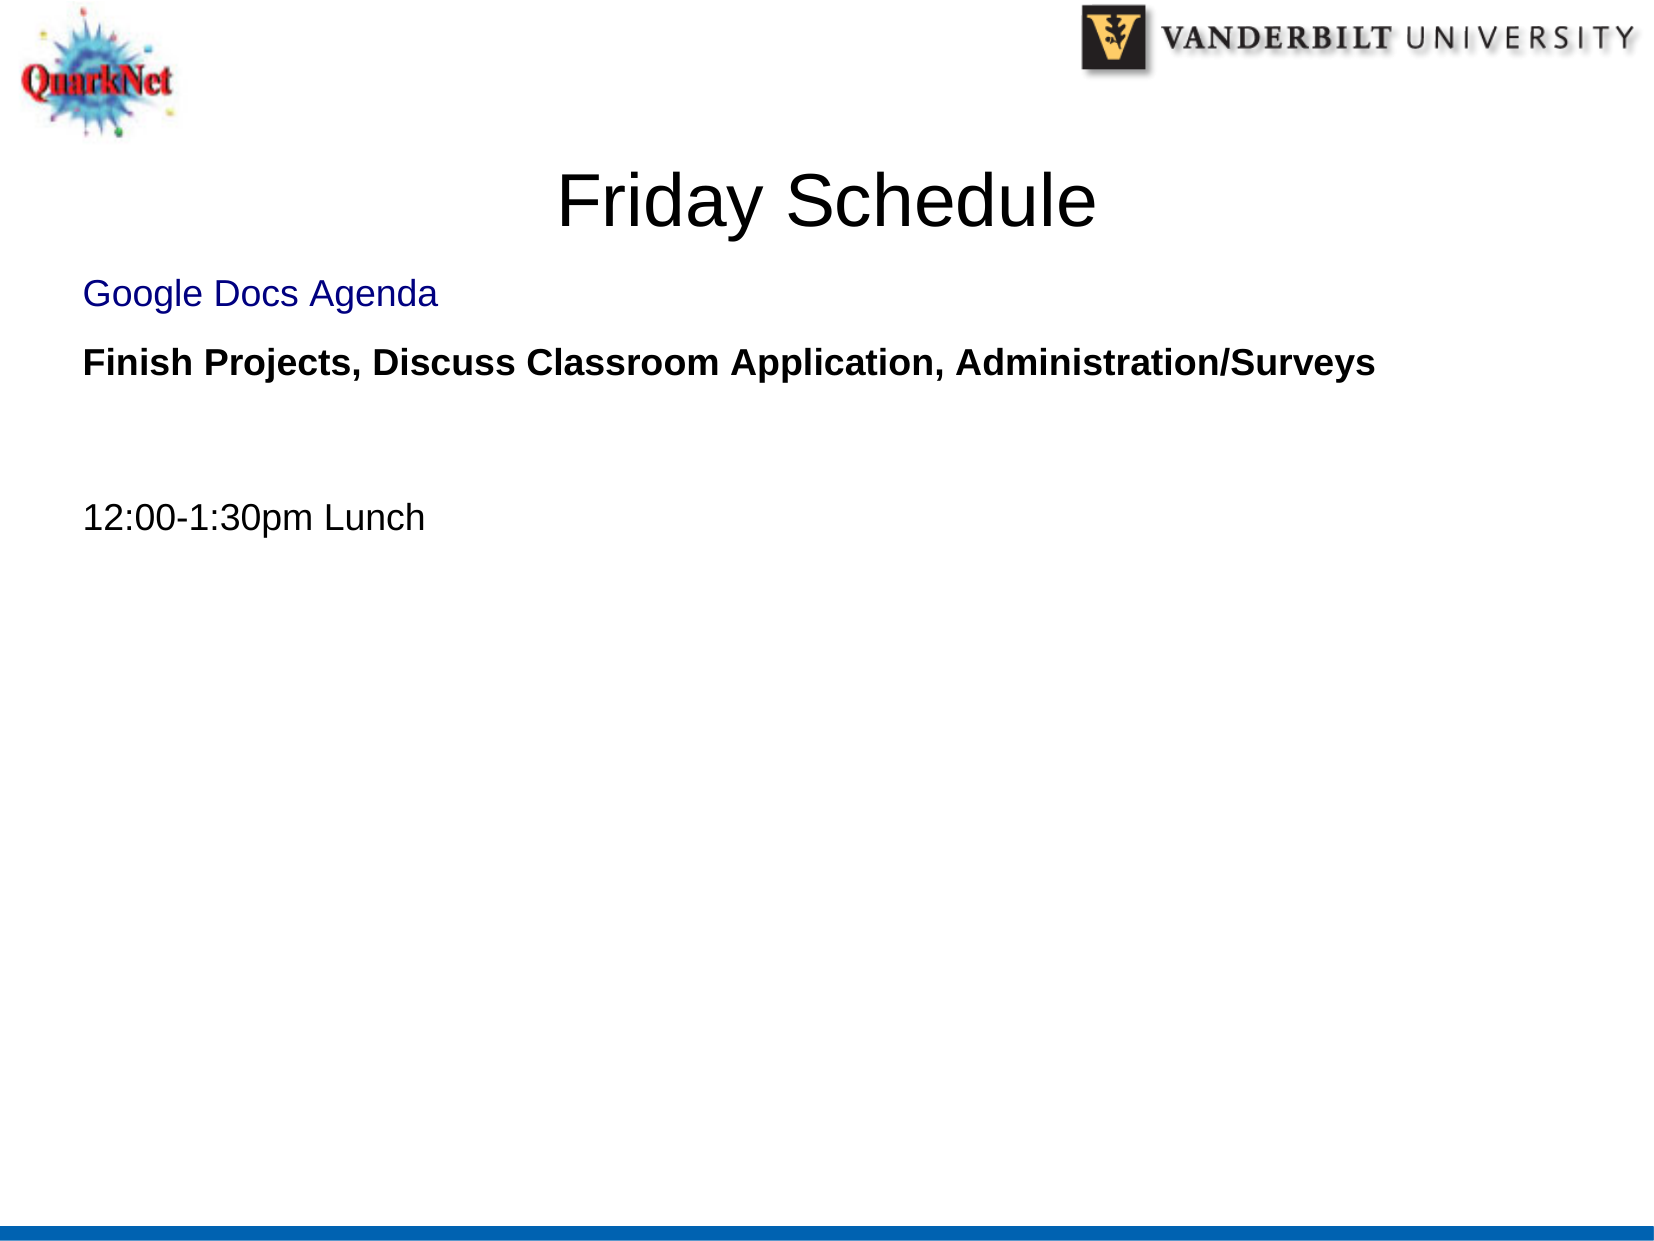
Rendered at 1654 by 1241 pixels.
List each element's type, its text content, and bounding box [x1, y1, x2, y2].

list Google Docs Agenda Finish Projects, Discuss Classroom Application, Administration/Surveys 12:00-1:30pm Lunch [82, 266, 1561, 967]
picture [1078, 1, 1649, 85]
title Friday Schedule [121, 118, 1534, 266]
picture [4, 1, 188, 152]
